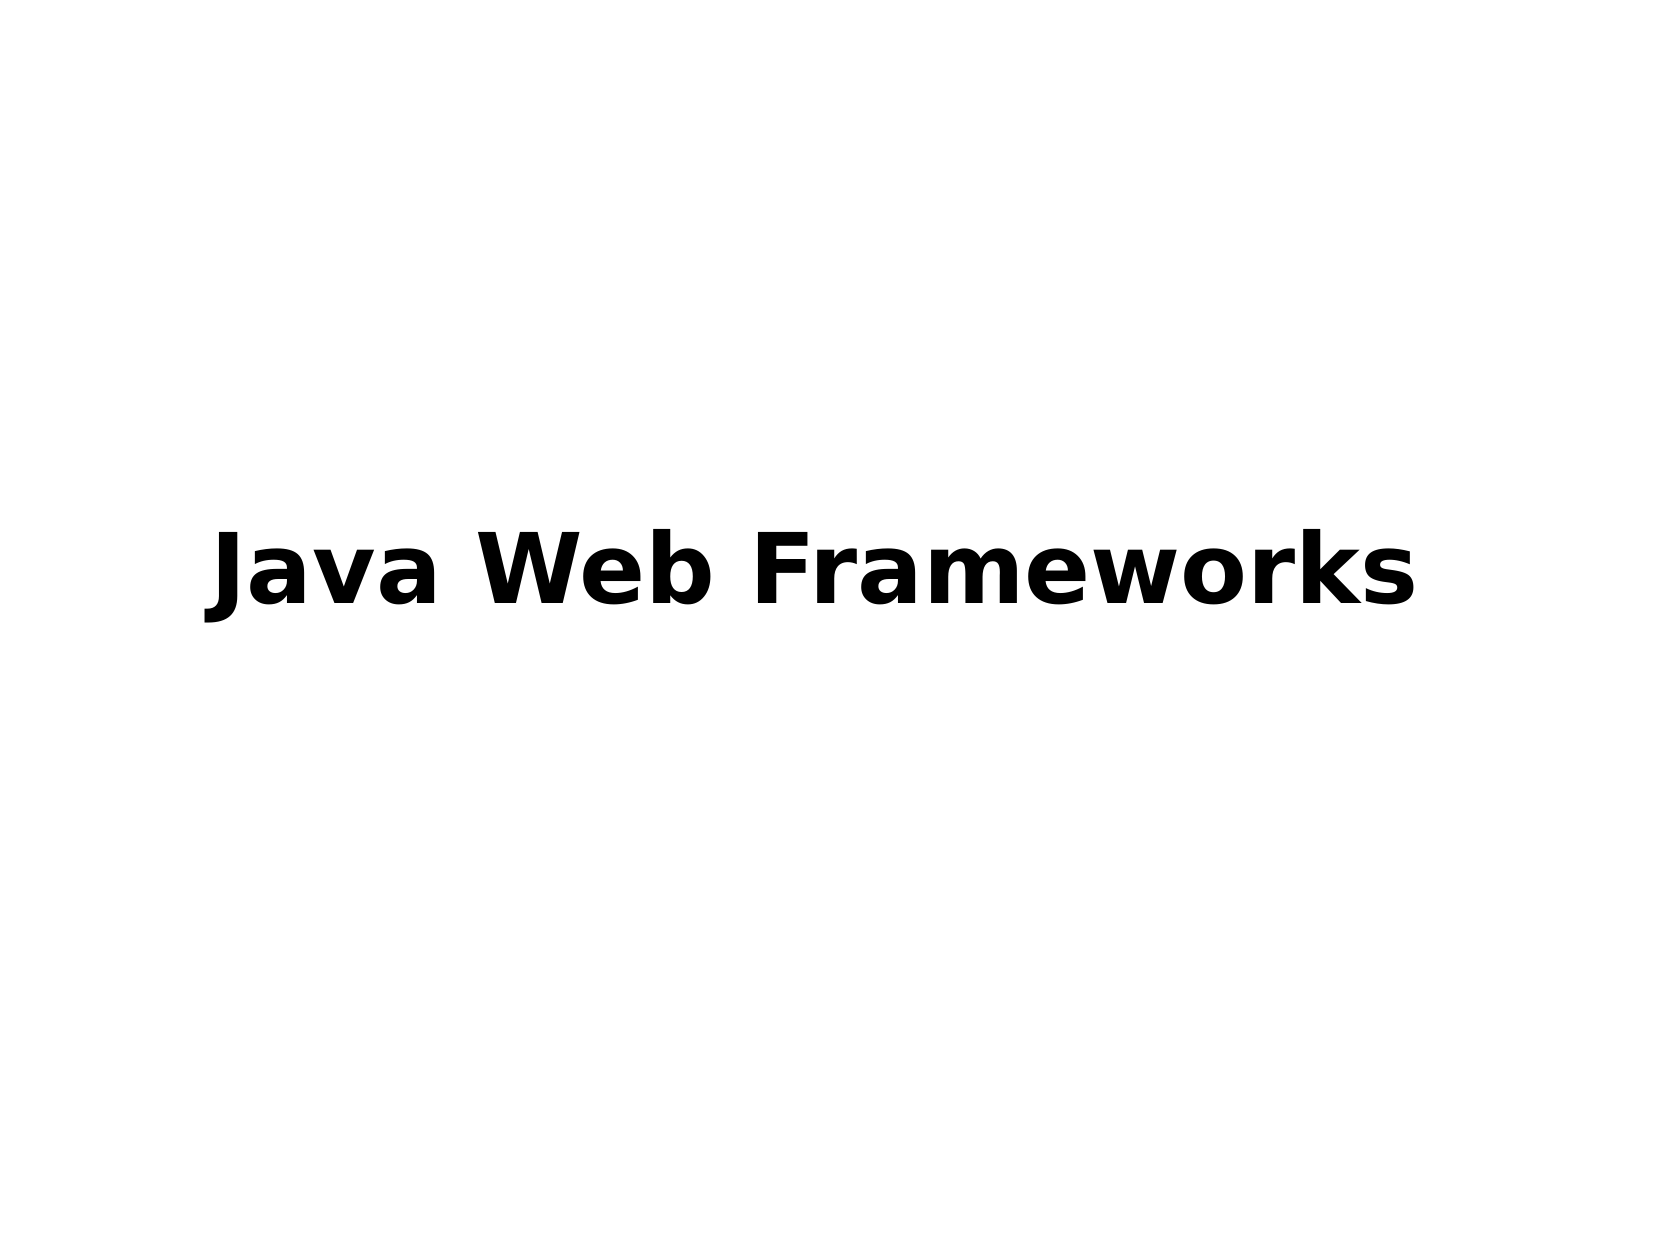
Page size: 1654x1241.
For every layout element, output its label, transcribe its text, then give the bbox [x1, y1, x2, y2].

title Java Web Frameworks [70, 466, 1560, 674]
